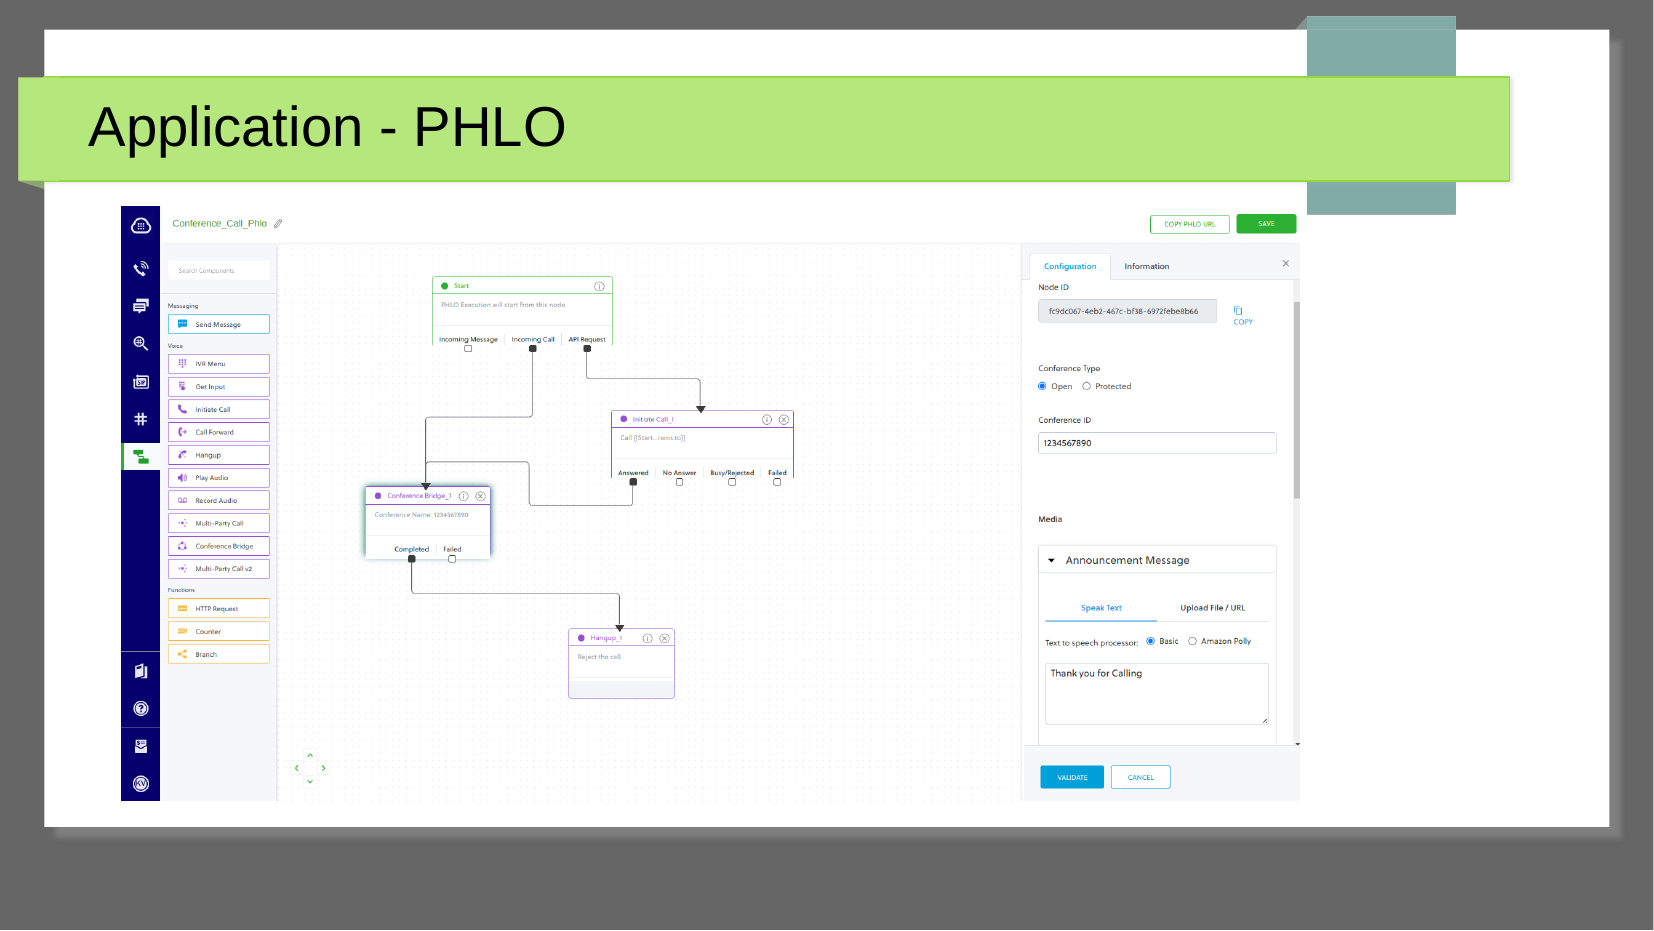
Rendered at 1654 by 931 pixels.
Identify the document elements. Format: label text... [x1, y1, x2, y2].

picture [121, 206, 1300, 801]
title Application - PHLO [88, 32, 1506, 222]
